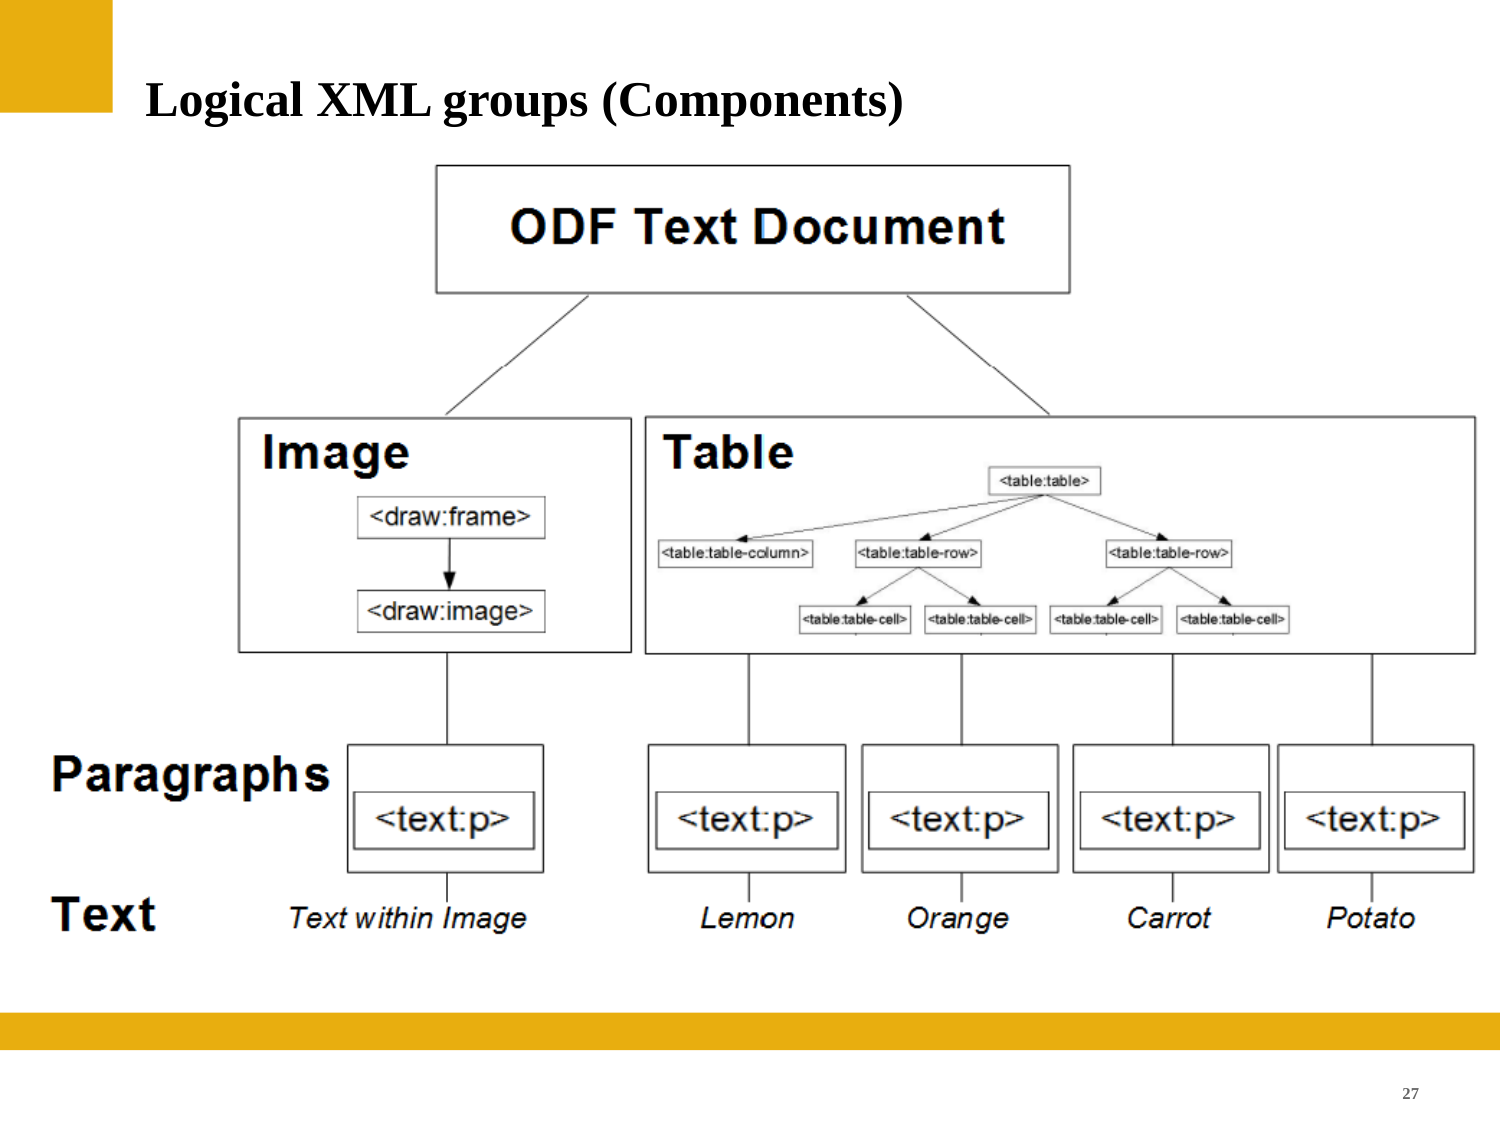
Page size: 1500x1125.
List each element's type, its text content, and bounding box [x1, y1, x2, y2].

title Logical XML groups (Components) [145, 67, 1388, 142]
picture [42, 142, 1483, 950]
